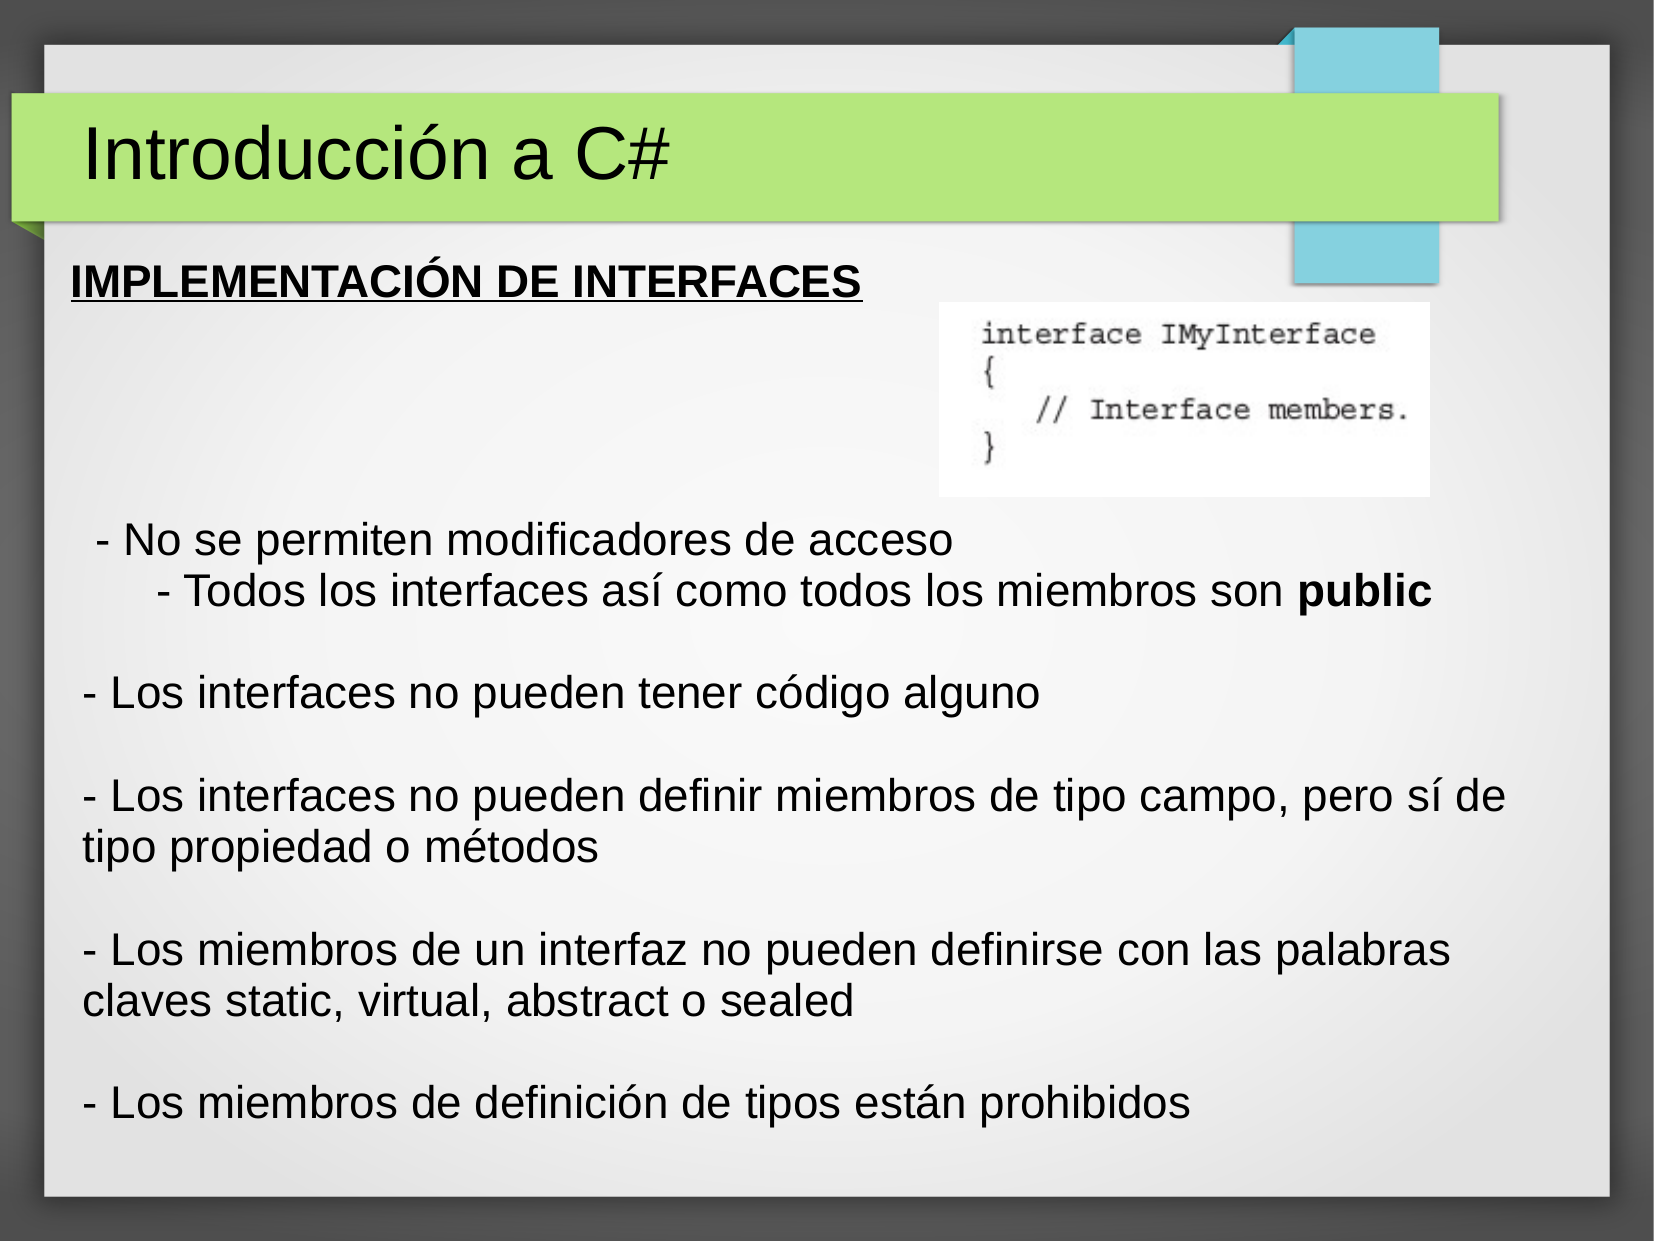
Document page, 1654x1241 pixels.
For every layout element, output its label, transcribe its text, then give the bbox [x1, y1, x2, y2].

title Introducción a C# [82, 94, 1264, 213]
picture [0, 0, 1654, 1241]
text_box IMPLEMENTACIÓN DE INTERFACES [70, 255, 1382, 308]
text_box - No se permiten modificadores de acceso - Todos los interfaces así como todos los miembros son public - Los interfaces no pueden tener código alguno - Los interfaces no pueden definir miembros de tipo campo, pero sí de tipo propiedad o métodos - Los miembros de un interfaz no pueden definirse con las palabras claves static, virtual, abstract o sealed - Los miembros de definición de tipos están prohibidos [82, 508, 1512, 1134]
